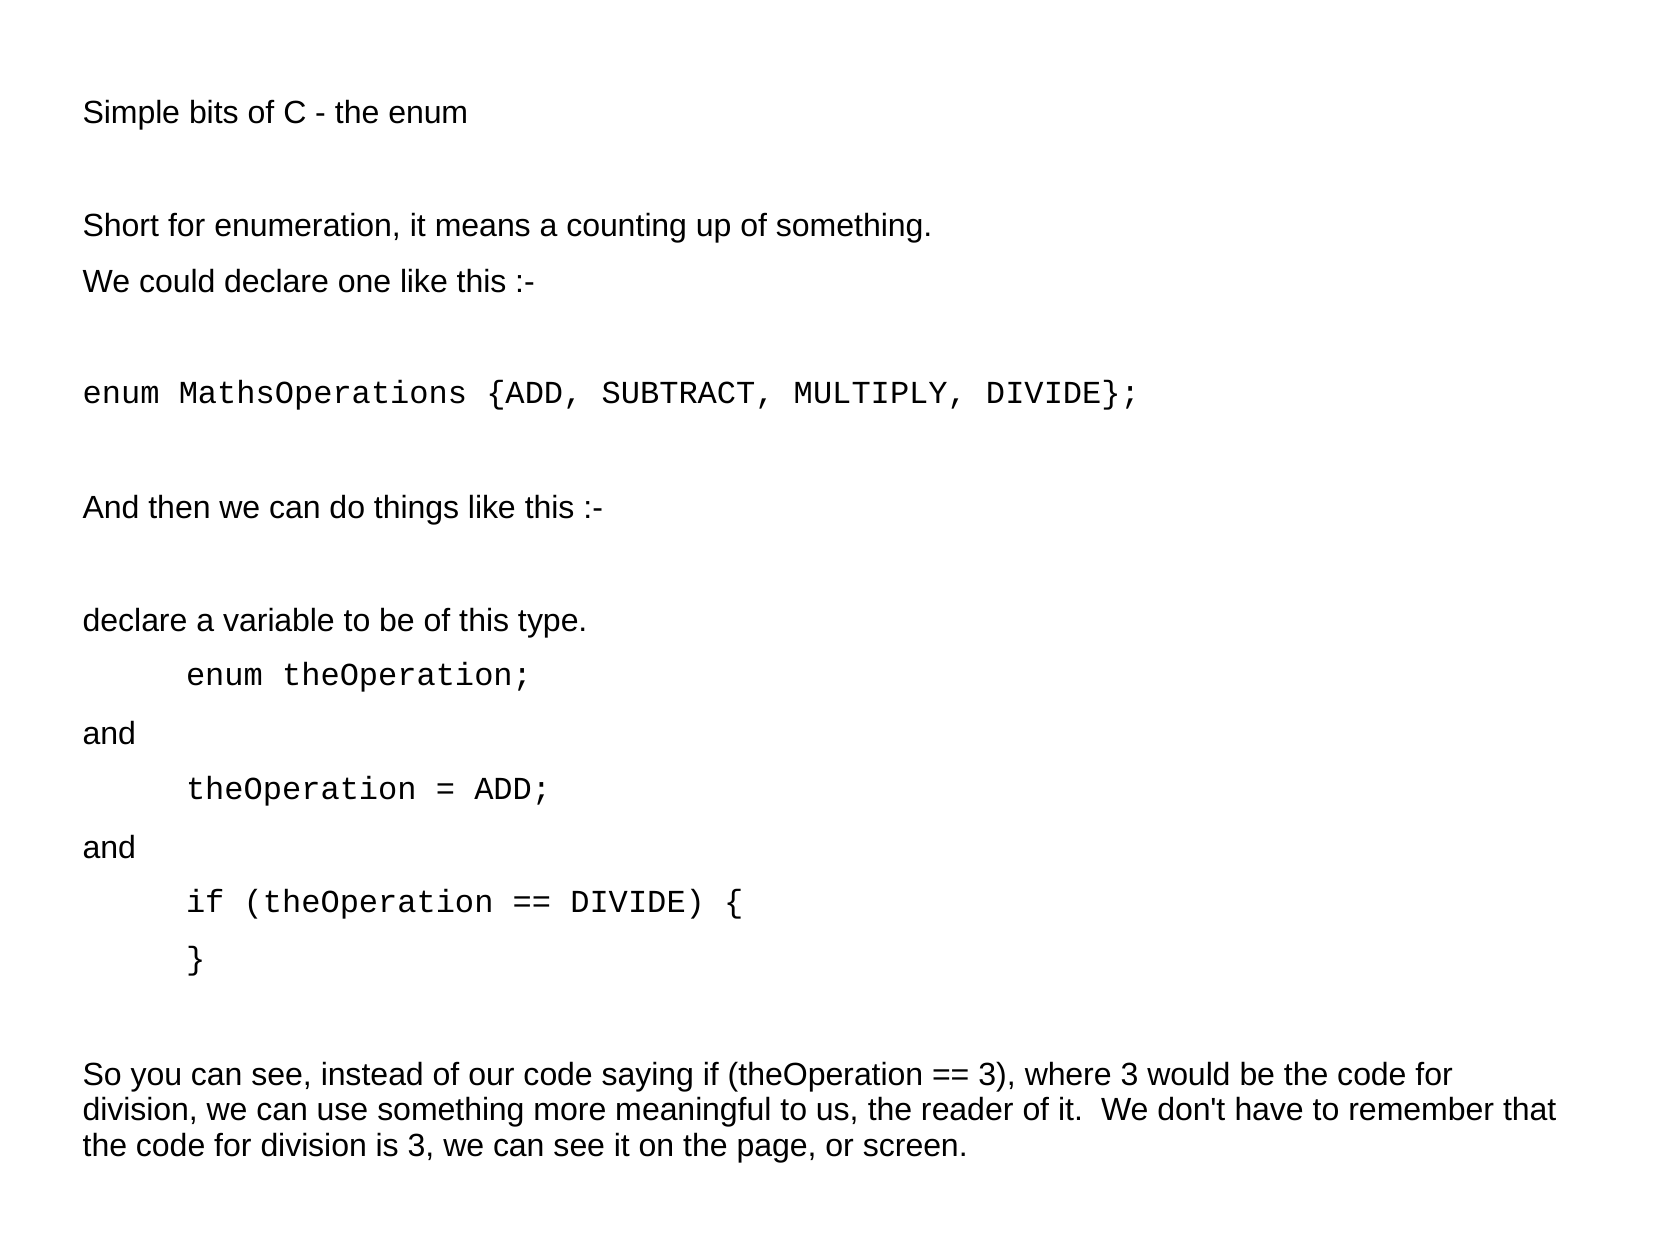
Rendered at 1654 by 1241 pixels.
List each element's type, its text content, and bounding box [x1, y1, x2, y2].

list Simple bits of C - the enum Short for enumeration, it means a counting up of something. We could declare one like this :- enum MathsOperations {ADD, SUBTRACT, MULTIPLY, DIVIDE}; And then we can do things like this :- declare a variable to be of this type. enum theOperation; and theOperation = ADD; and if (theOperation == DIVIDE) { } So you can see, instead of our code saying if (theOperation == 3), where 3 would be the code for division, we can use something more meaningful to us, the reader of it. We don't have to remember that the code for division is 3, we can see it on the page, or screen. [82, 94, 1571, 1170]
